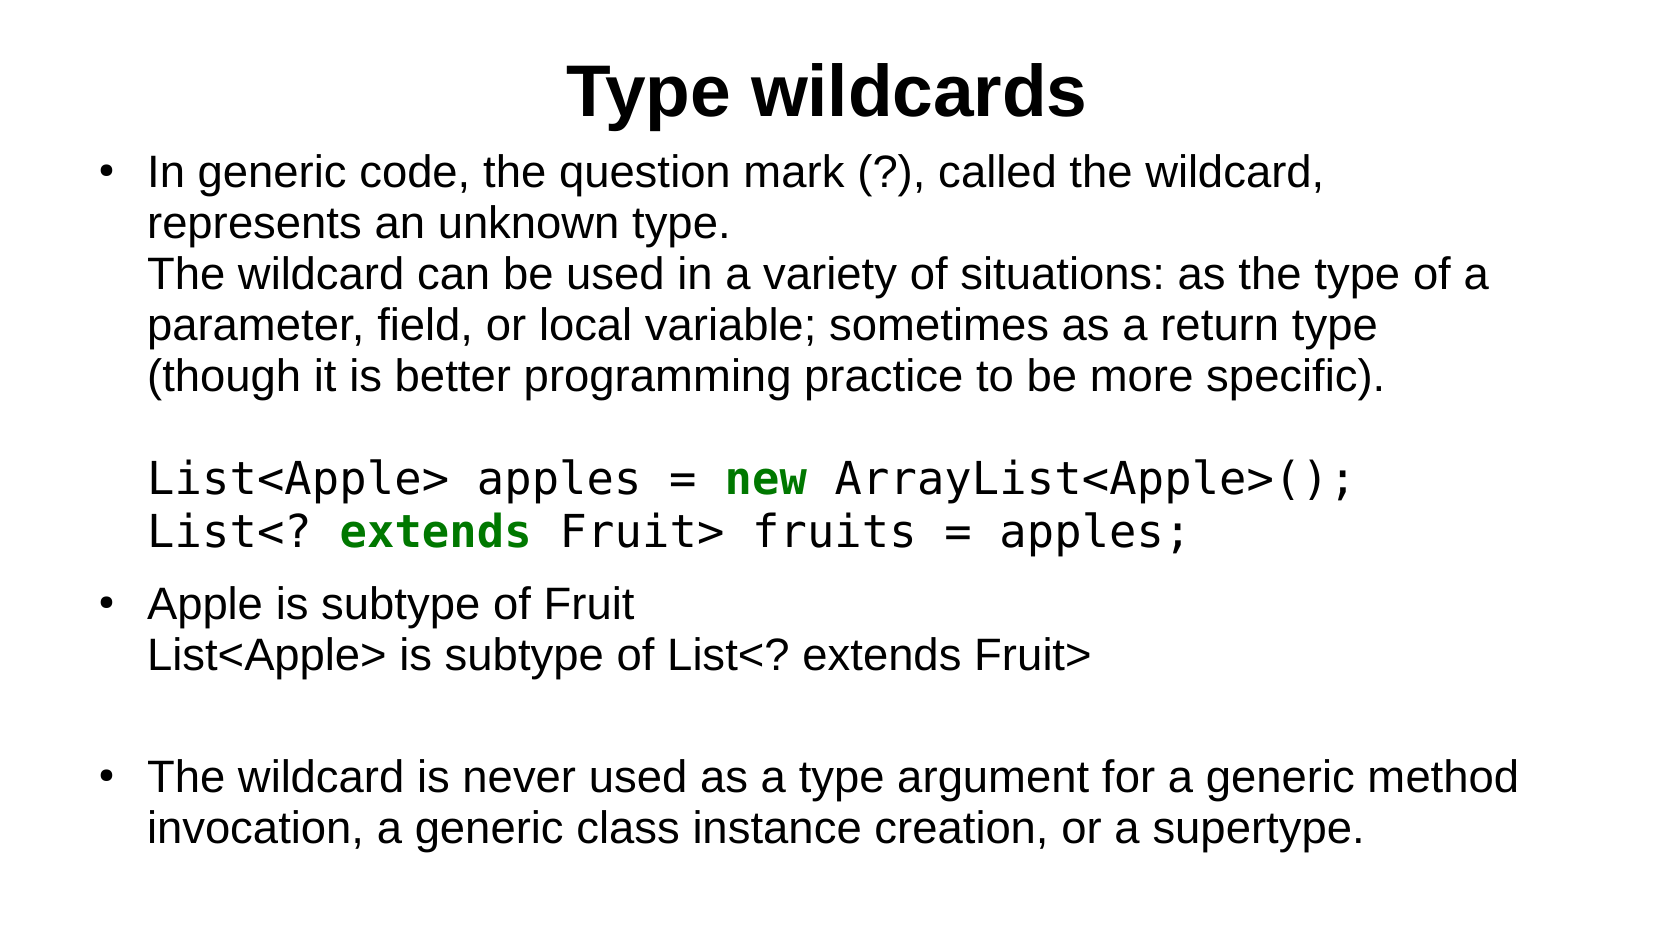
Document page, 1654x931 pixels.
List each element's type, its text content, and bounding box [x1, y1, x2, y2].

title Type wildcards [82, 37, 1571, 147]
list In generic code, the question mark (?), called the wildcard, represents an unknown type. The wildcard can be used in a variety of situations: as the type of a parameter, field, or local variable; sometimes as a return type (though it is better programming practice to be more specific). List<Apple> apples = new ArrayList<Apple>(); List<? extends Fruit> fruits = apples; Apple is subtype of Fruit List<Apple> is subtype of List<? extends Fruit> The wildcard is never used as a type argument for a generic method invocation, a generic class instance creation, or a supertype. [82, 146, 1538, 889]
